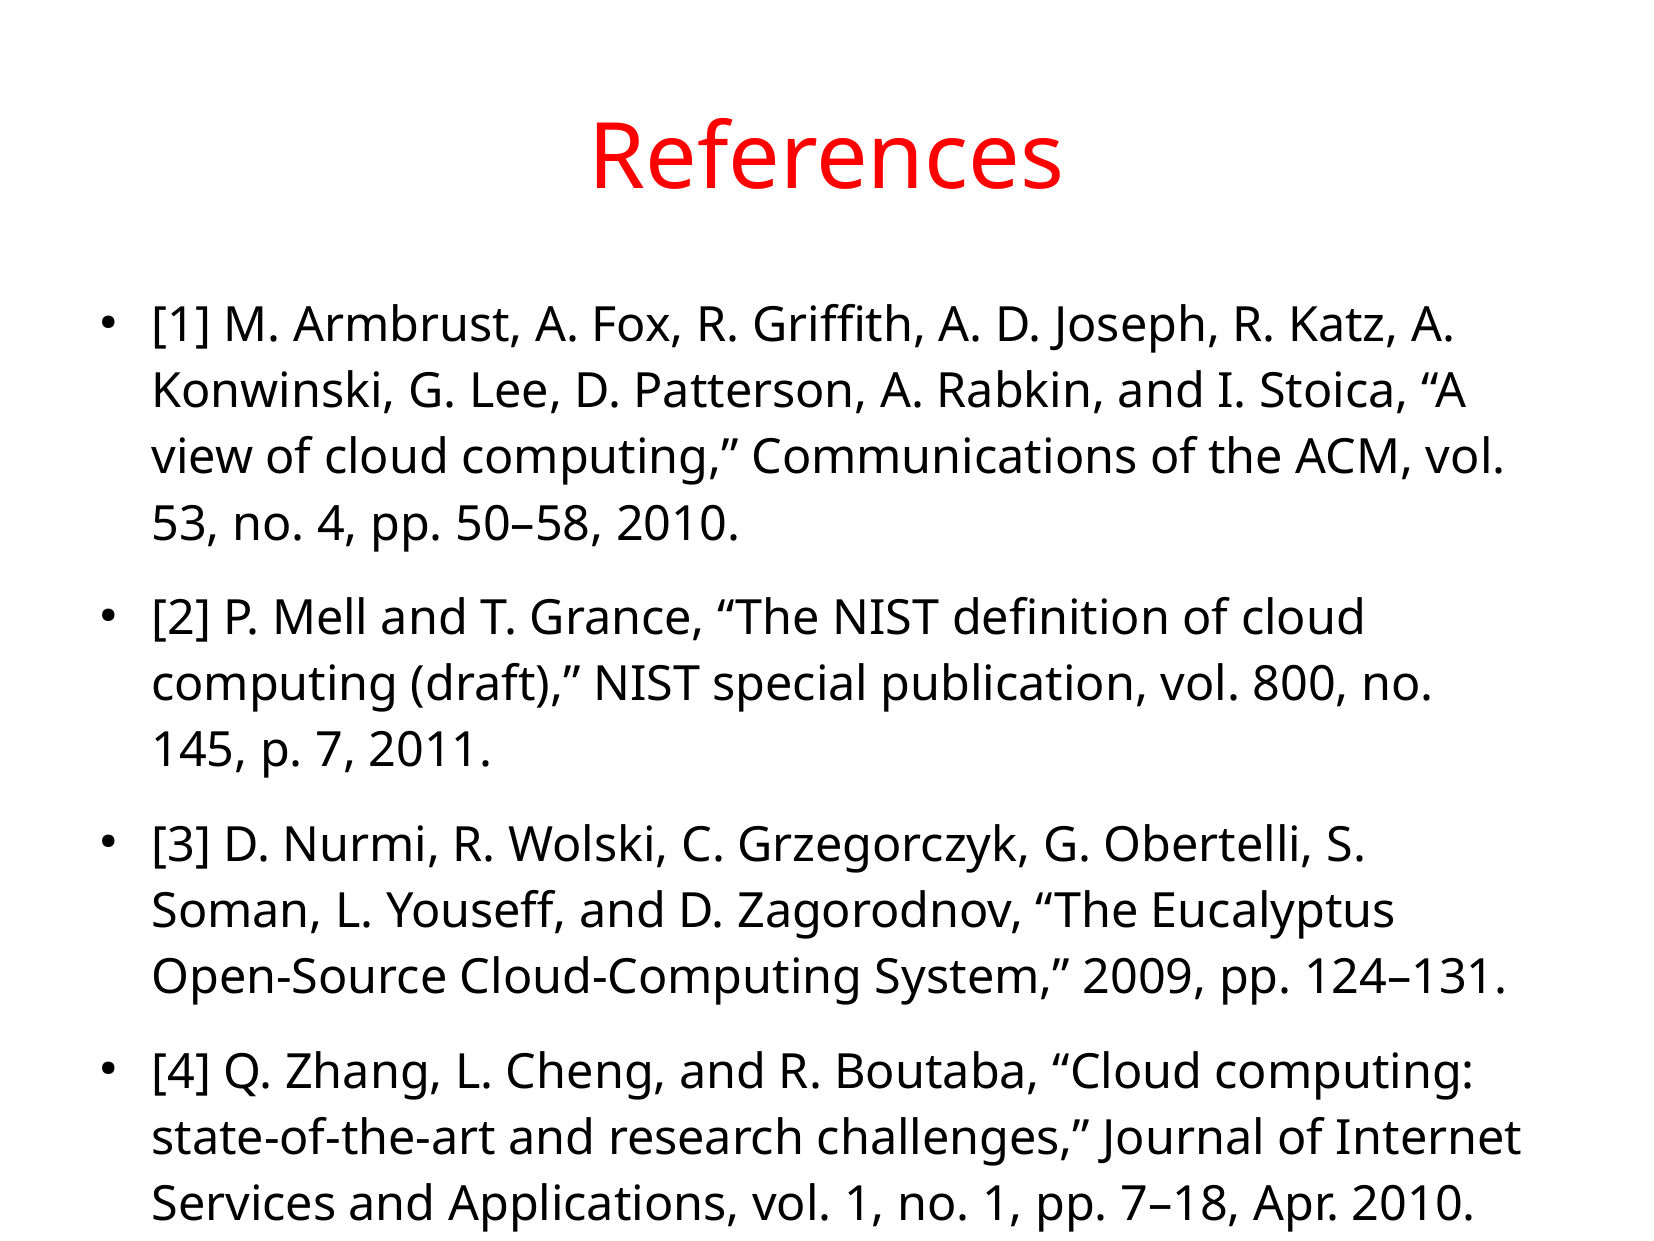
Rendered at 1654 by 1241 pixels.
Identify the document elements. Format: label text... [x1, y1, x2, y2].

title References [82, 49, 1571, 257]
list [1] M. Armbrust, A. Fox, R. Griffith, A. D. Joseph, R. Katz, A. Konwinski, G. Lee, D. Patterson, A. Rabkin, and I. Stoica, “A view of cloud computing,” Communications of the ACM, vol. 53, no. 4, pp. 50–58, 2010. [2] P. Mell and T. Grance, “The NIST definition of cloud computing (draft),” NIST special publication, vol. 800, no. 145, p. 7, 2011. [3] D. Nurmi, R. Wolski, C. Grzegorczyk, G. Obertelli, S. Soman, L. Youseff, and D. Zagorodnov, “The Eucalyptus Open-Source Cloud-Computing System,” 2009, pp. 124–131. [4] Q. Zhang, L. Cheng, and R. Boutaba, “Cloud computing: state-of-the-art and research challenges,” Journal of Internet Services and Applications, vol. 1, no. 1, pp. 7–18, Apr. 2010. [82, 290, 1538, 1241]
